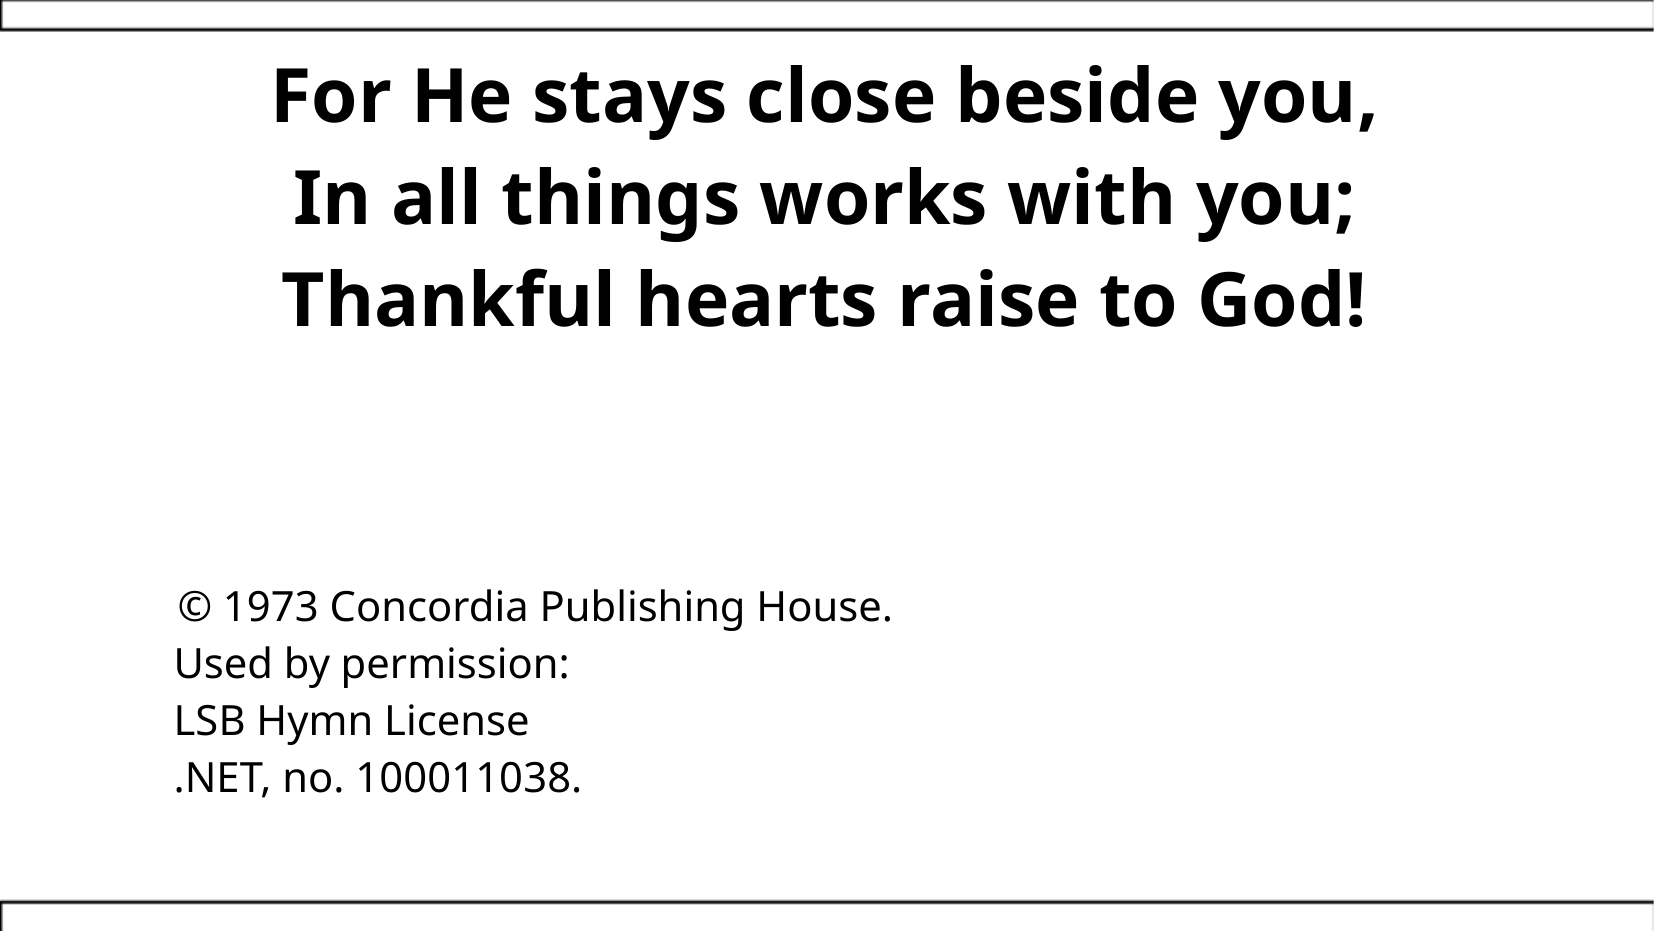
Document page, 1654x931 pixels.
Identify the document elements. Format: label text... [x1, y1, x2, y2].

text_box For He stays close beside you, In all things works with you; Thankful hearts raise to God! © 1973 Concordia Publishing House. Used by permission: LSB Hymn License .NET, no. 100011038. [105, 34, 1546, 849]
picture [0, 0, 1654, 931]
